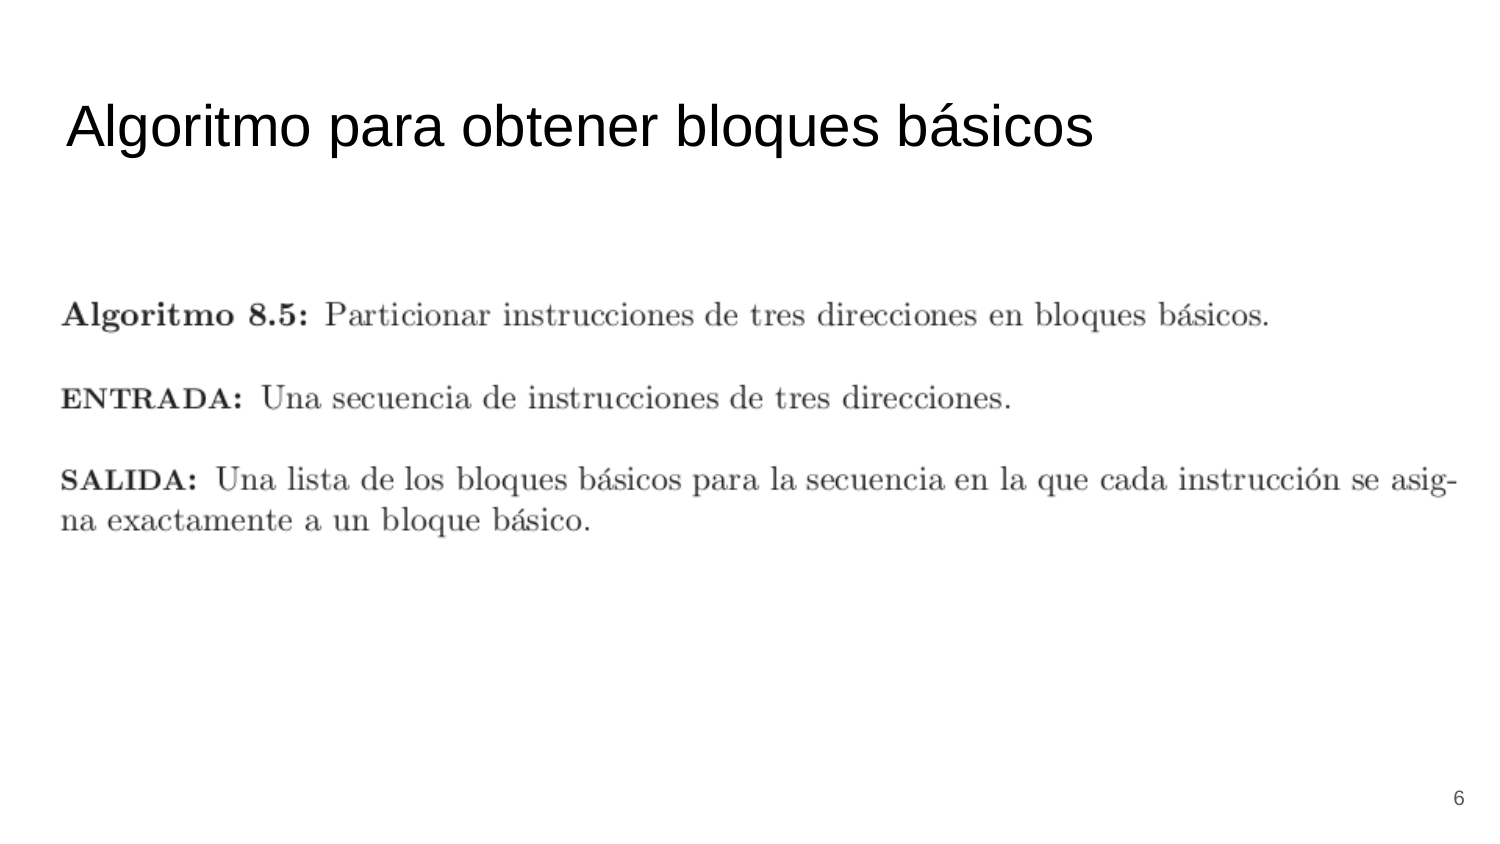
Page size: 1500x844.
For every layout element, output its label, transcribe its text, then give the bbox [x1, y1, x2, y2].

picture [34, 296, 1466, 548]
title Algoritmo para obtener bloques básicos [51, 72, 1449, 167]
slide_number <number> [1389, 764, 1480, 830]
